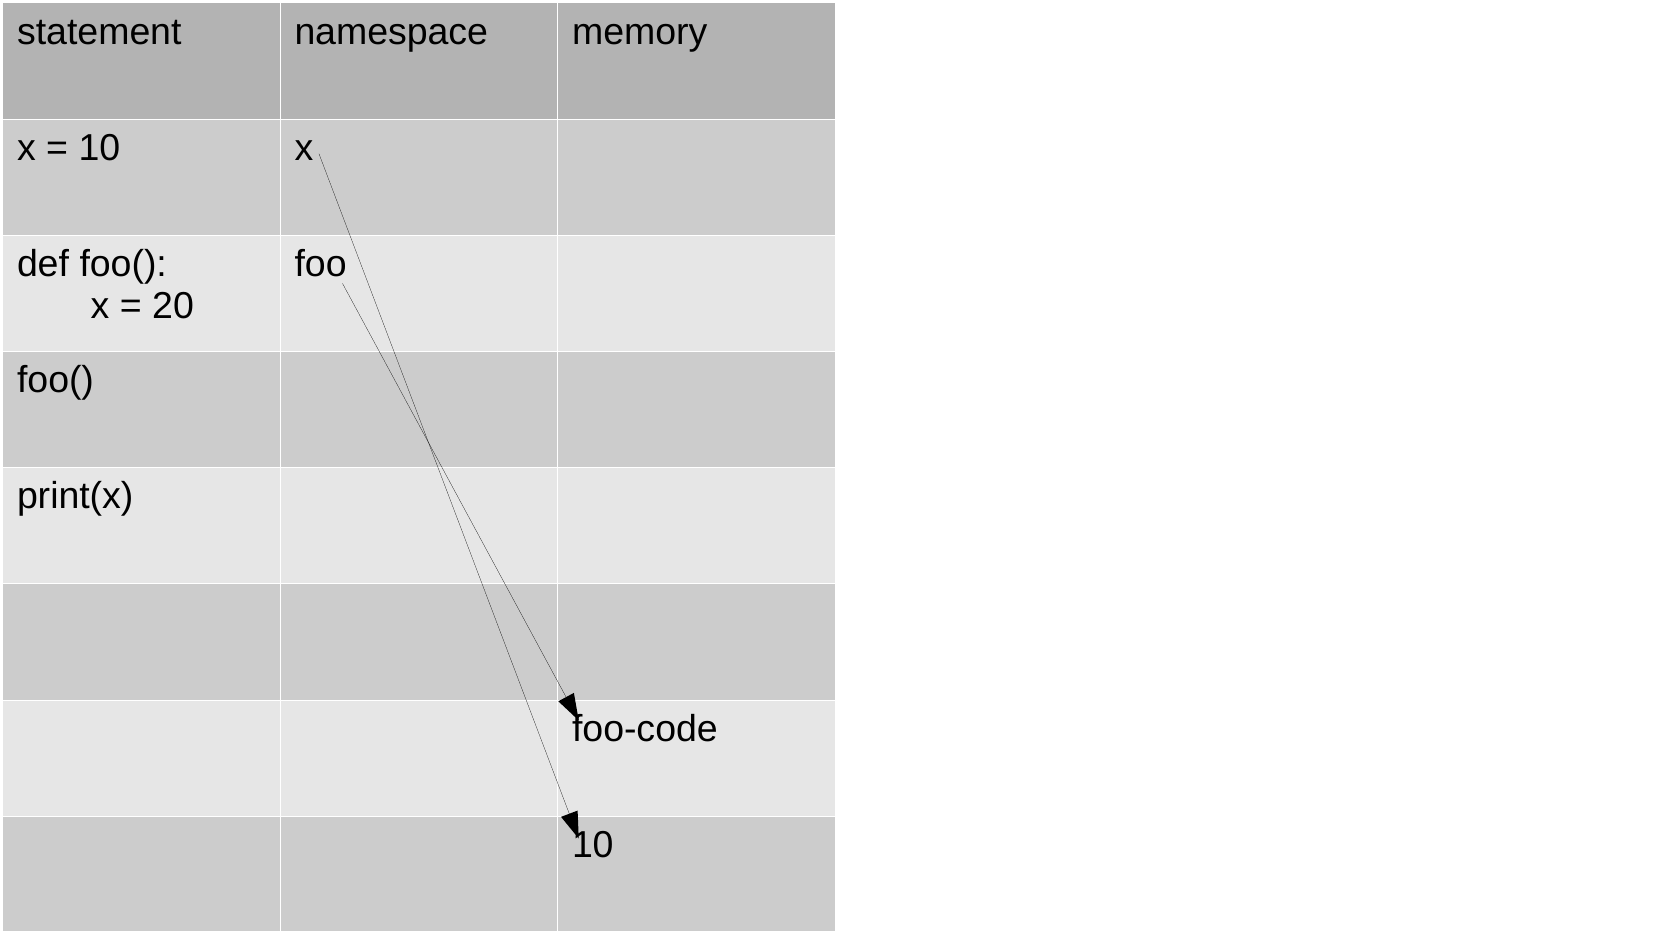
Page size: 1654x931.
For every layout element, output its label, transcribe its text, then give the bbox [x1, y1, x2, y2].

table_cell foo-code [558, 787, 568, 816]
table_cell [281, 468, 481, 583]
table_cell [558, 685, 565, 700]
table_cell [506, 584, 557, 678]
table_header memory [558, 3, 835, 119]
table_cell x [281, 120, 557, 235]
table_cell foo() [3, 352, 280, 467]
table_cell [558, 236, 835, 351]
table_cell [483, 584, 557, 700]
table_cell [528, 701, 557, 778]
table_cell [443, 468, 557, 583]
table_cell foo-code [558, 701, 835, 816]
table_cell [281, 701, 557, 816]
table_cell [3, 817, 280, 931]
table_cell [558, 120, 835, 235]
table_cell [558, 584, 835, 700]
table_cell x = 10 [3, 120, 280, 235]
table_cell foo [351, 236, 557, 351]
table_cell def foo(): x = 20 [3, 236, 280, 351]
table_cell [281, 584, 525, 700]
table_cell foo [281, 236, 393, 351]
table_cell [558, 352, 835, 467]
table_header statement [3, 3, 280, 119]
table_cell [558, 468, 835, 583]
table_cell [281, 352, 437, 467]
table_cell [381, 352, 422, 428]
table_cell 10 [558, 817, 835, 931]
table_cell print(x) [3, 468, 280, 583]
table_cell [3, 701, 280, 816]
table_header namespace [281, 3, 557, 119]
table_cell [395, 352, 557, 467]
table_cell [3, 584, 280, 700]
table_cell [439, 468, 503, 583]
table_cell [281, 817, 557, 931]
